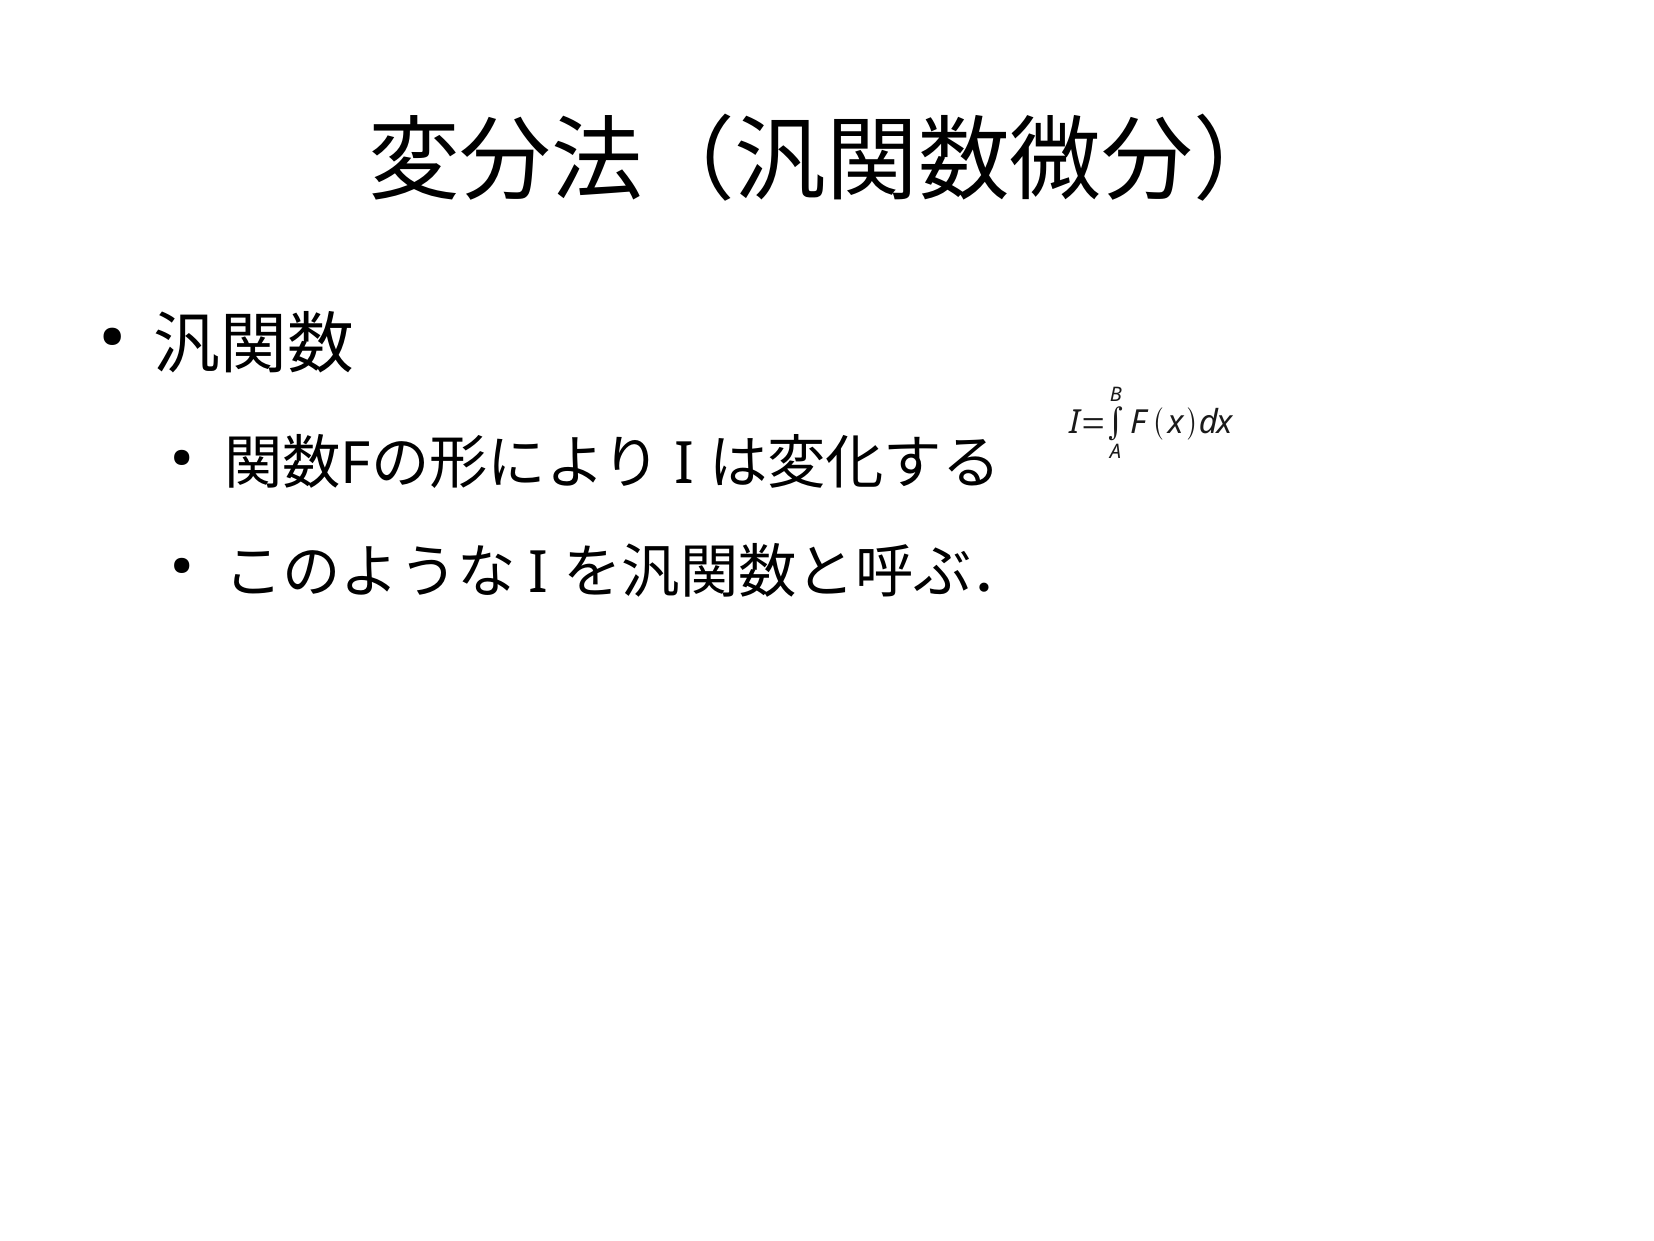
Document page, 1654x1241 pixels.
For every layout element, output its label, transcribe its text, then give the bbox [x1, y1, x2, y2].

chart [1062, 383, 1238, 462]
list 汎関数 関数Fの形により I は変化する このような I を汎関数と呼ぶ． [82, 290, 1034, 1109]
title 変分法（汎関数微分） [82, 56, 1571, 250]
